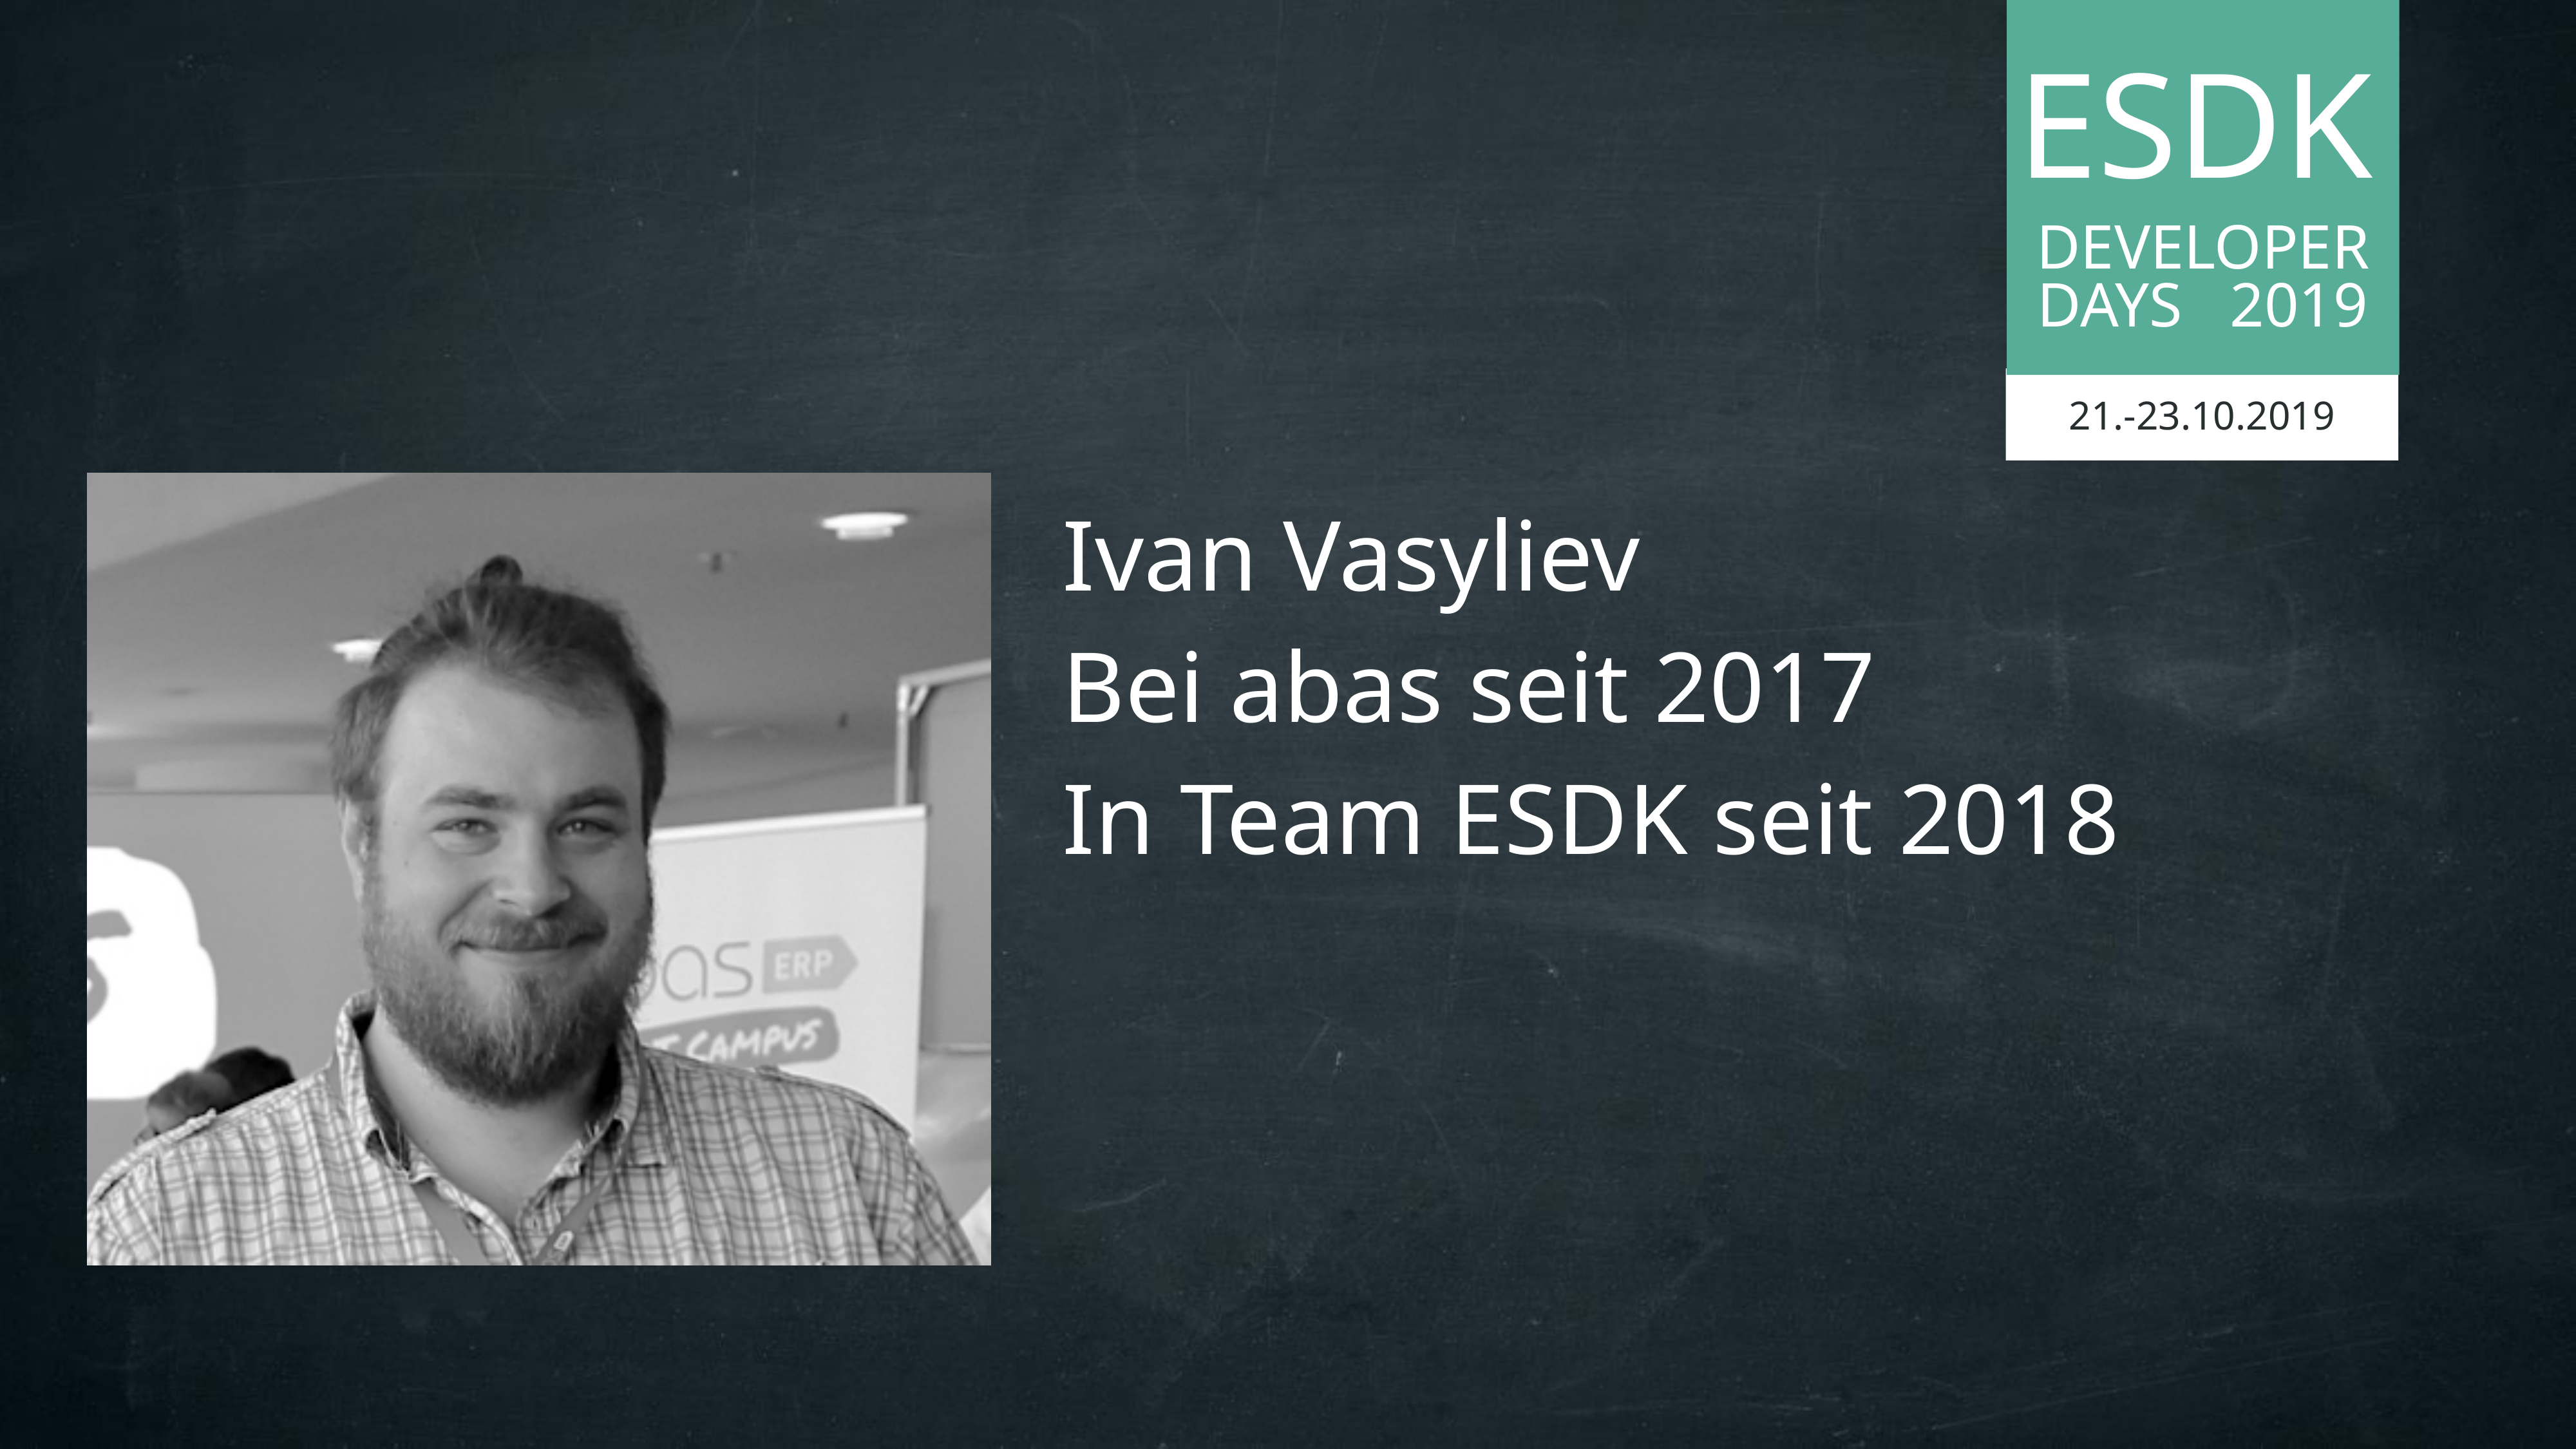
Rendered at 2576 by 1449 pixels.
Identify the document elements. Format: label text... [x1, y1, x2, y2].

text_box Ivan Vasyliev Bei abas seit 2017 In Team ESDK seit 2018 [1053, 483, 2551, 1256]
picture [0, 0, 2576, 1449]
